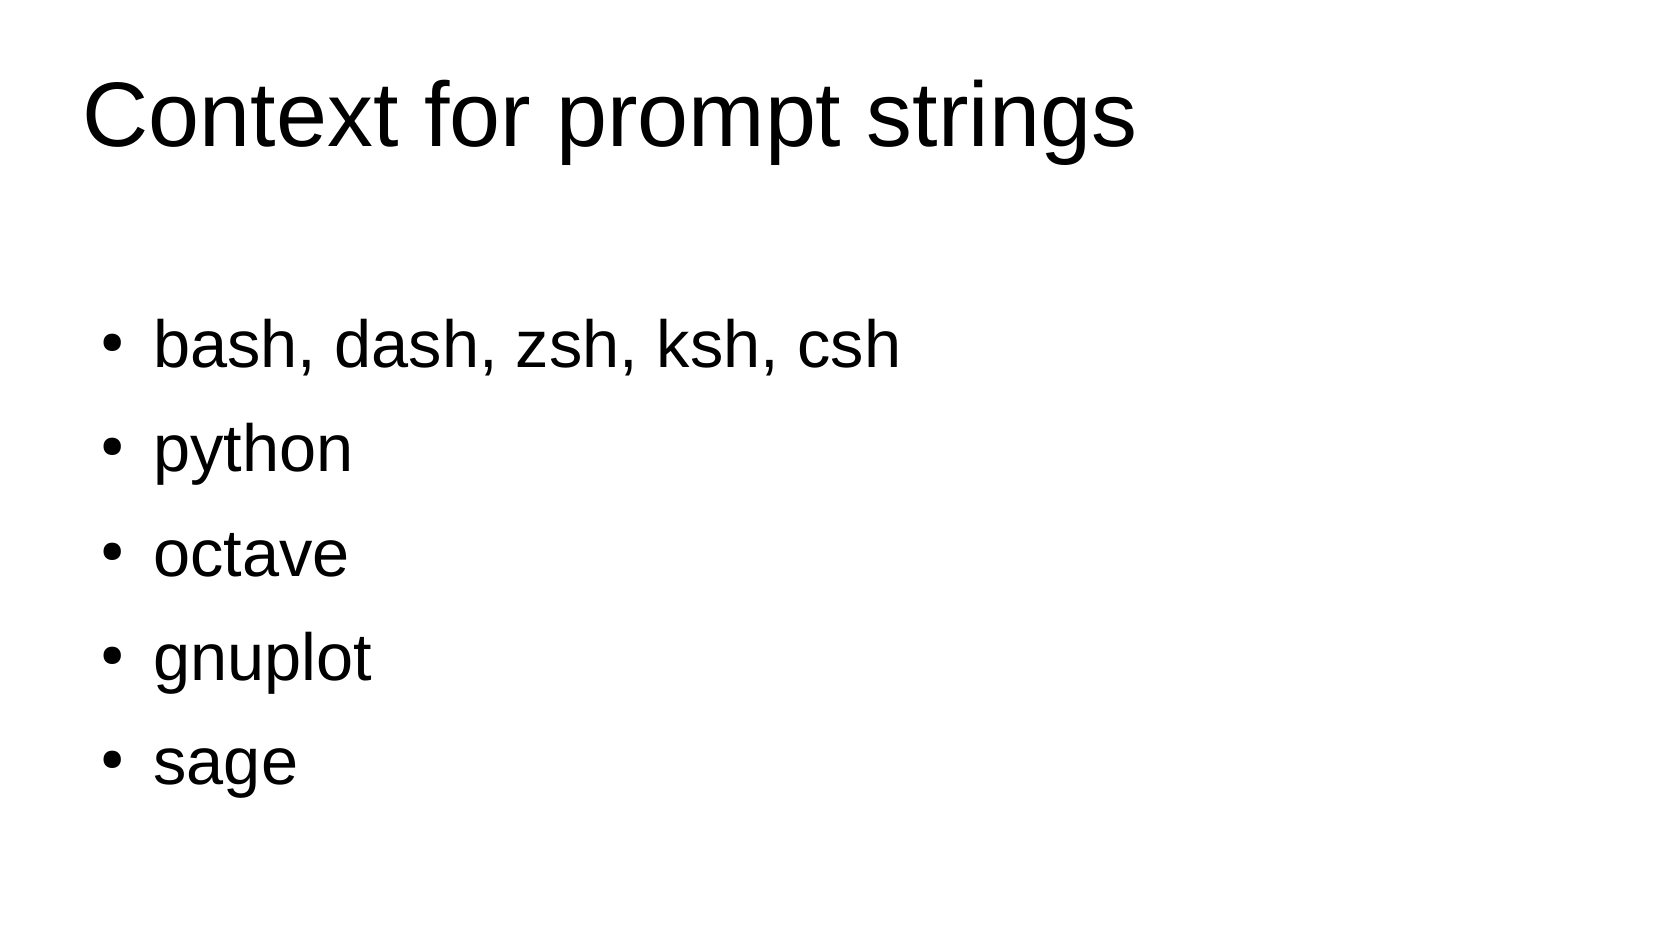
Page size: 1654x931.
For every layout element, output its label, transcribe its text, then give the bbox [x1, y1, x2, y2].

list bash, dash, zsh, ksh, csh python octave gnuplot sage [82, 307, 1571, 847]
title Context for prompt strings [82, 37, 1571, 193]
